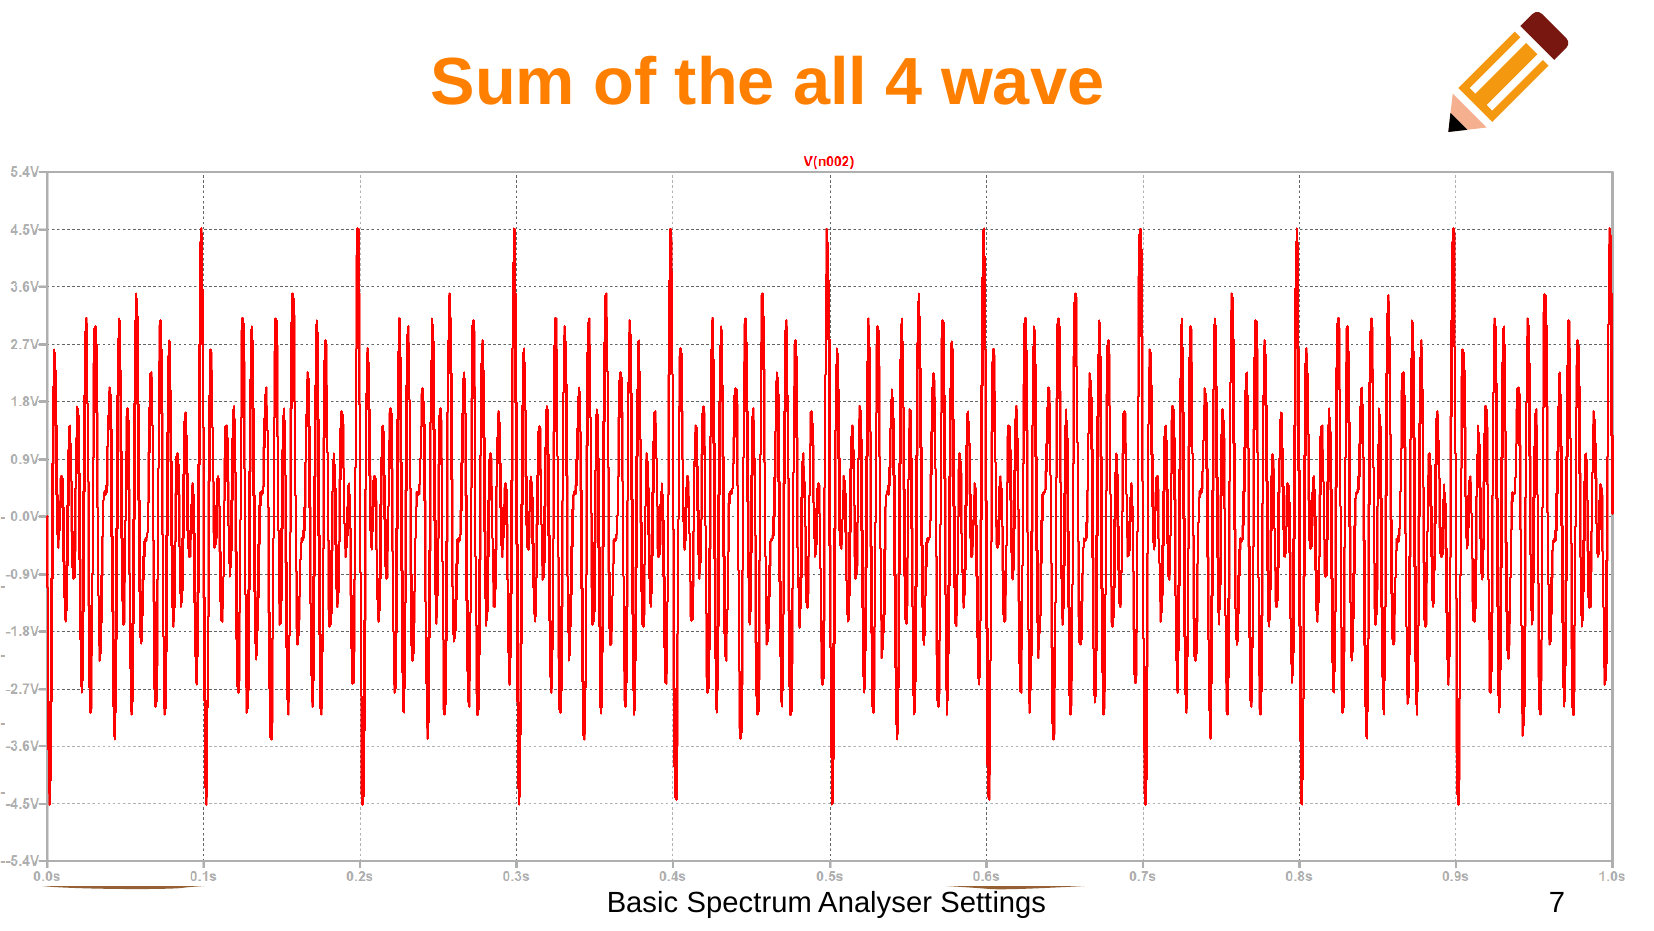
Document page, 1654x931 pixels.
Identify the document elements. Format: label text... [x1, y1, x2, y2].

title Sum of the all 4 wave [88, 29, 1447, 133]
picture [0, 153, 1625, 886]
